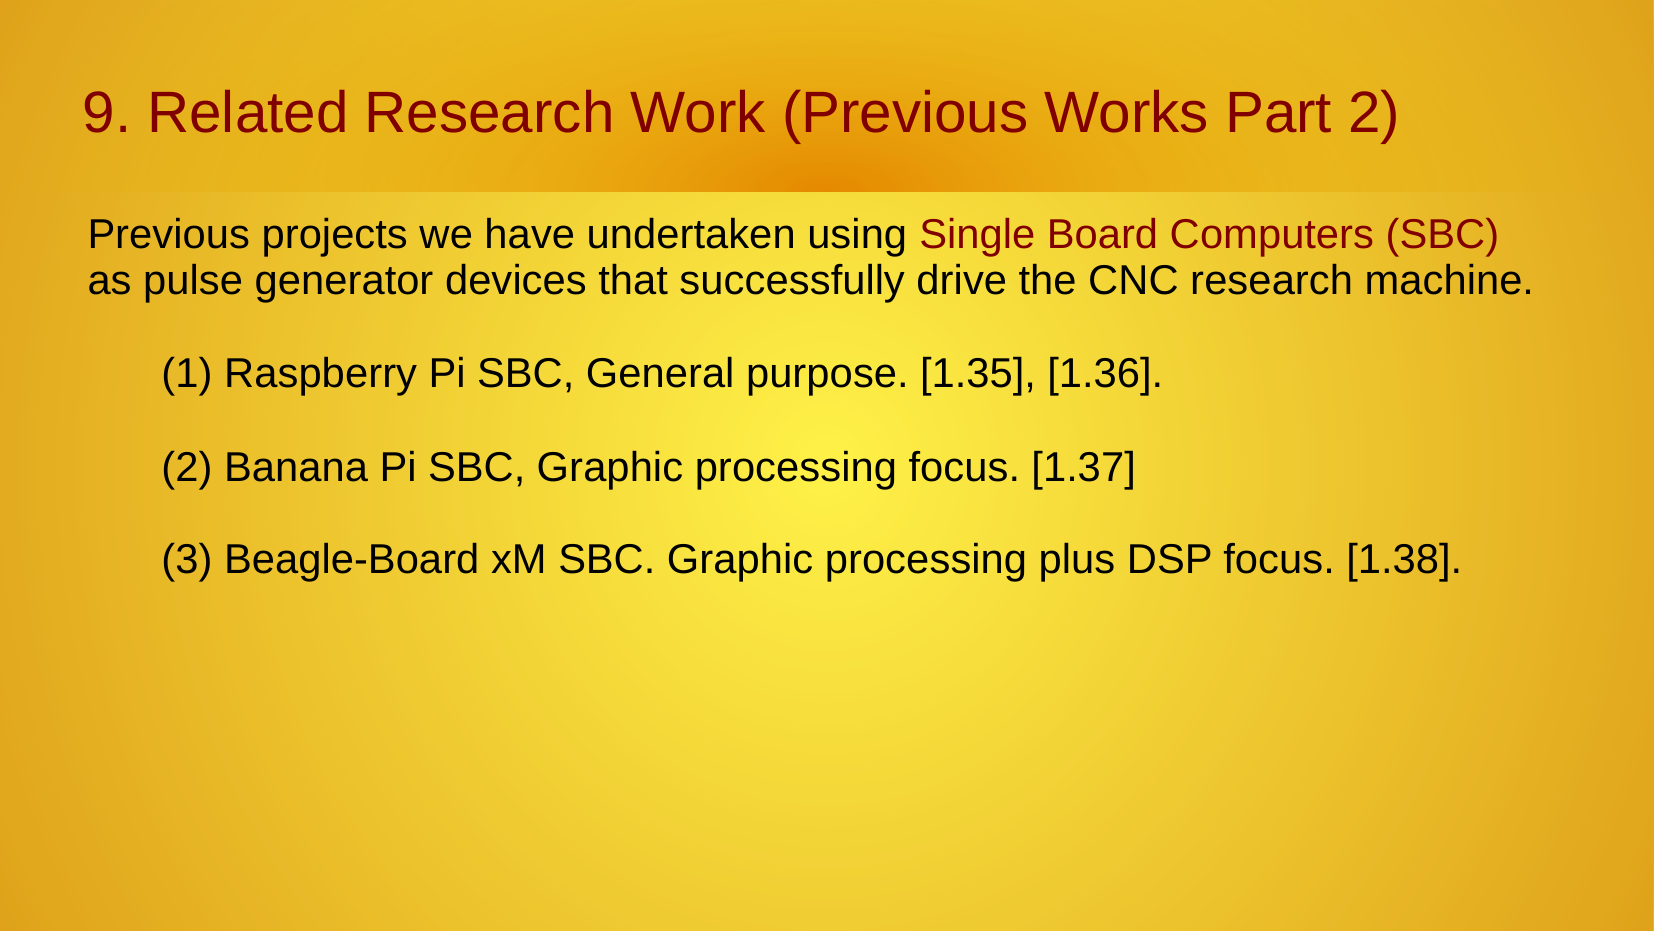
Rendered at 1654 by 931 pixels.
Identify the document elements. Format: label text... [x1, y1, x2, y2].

text_box Previous projects we have undertaken using Single Board Computers (SBC) as pulse generator devices that successfully drive the CNC research machine. (1) Raspberry Pi SBC, General purpose. [1.35], [1.36]. (2) Banana Pi SBC, Graphic processing focus. [1.37] (3) Beagle-Board xM SBC. Graphic processing plus DSP focus. [1.38]. [72, 203, 1562, 888]
title 9. Related Research Work (Previous Works Part 2) [82, 35, 1571, 189]
